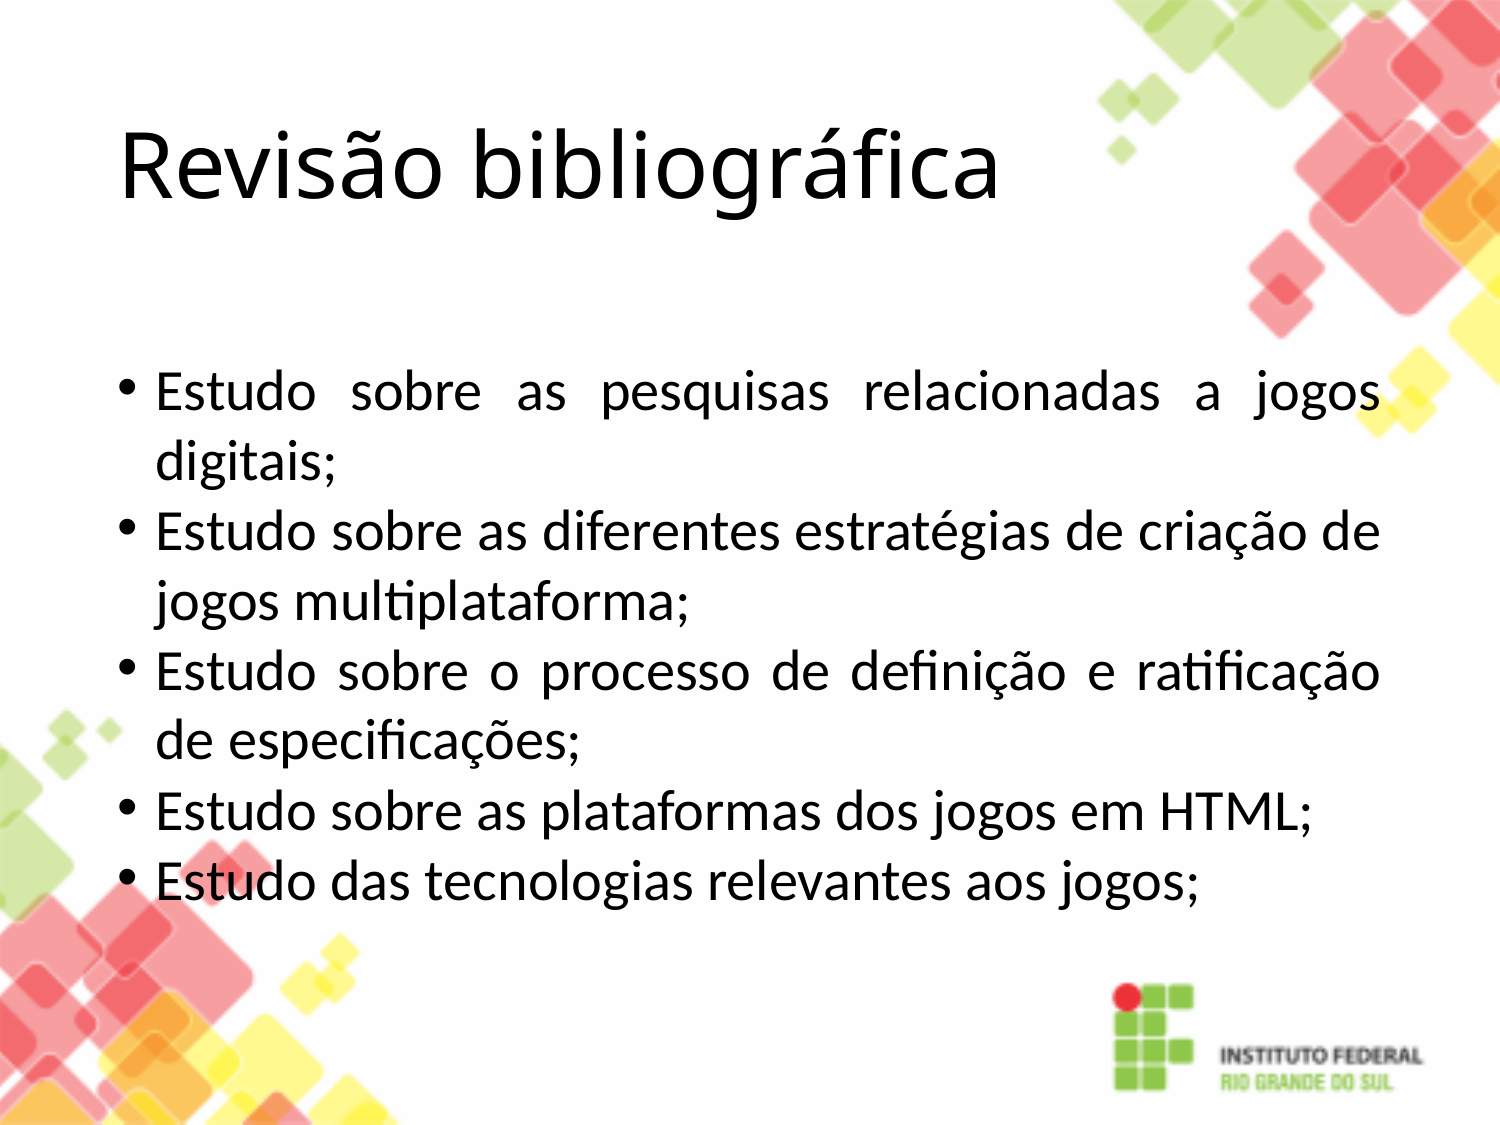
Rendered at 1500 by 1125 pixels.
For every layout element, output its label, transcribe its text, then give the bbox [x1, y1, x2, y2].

text_box Revisão bibliográfica [103, 59, 1397, 278]
picture [0, 0, 1500, 1125]
text_box Estudo sobre as pesquisas relacionadas a jogos digitais; Estudo sobre as diferentes estratégias de criação de jogos multiplataforma; Estudo sobre o processo de definição e ratificação de especificações; Estudo sobre as plataformas dos jogos em HTML; Estudo das tecnologias relevantes aos jogos; [103, 299, 1397, 1014]
